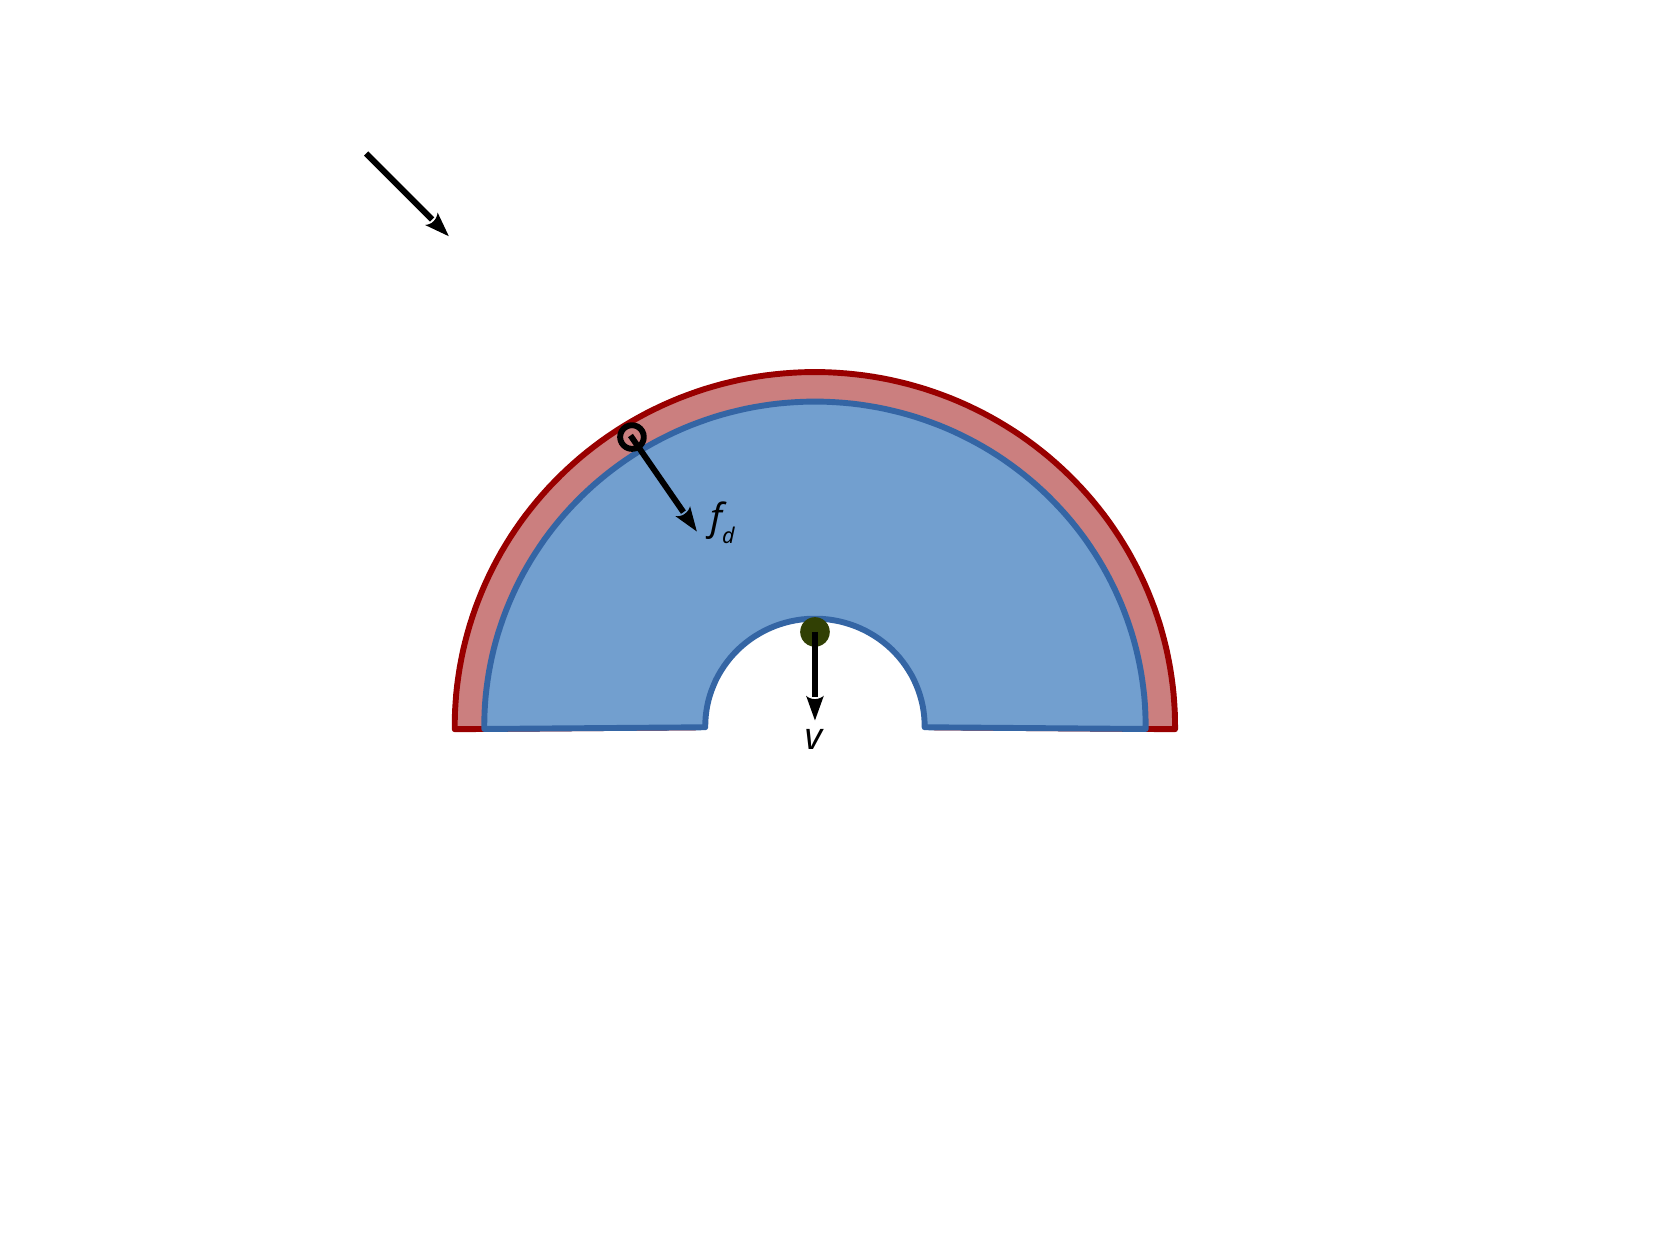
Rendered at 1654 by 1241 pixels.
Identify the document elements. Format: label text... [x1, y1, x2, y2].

text_box [624, 429, 640, 445]
text_box v [789, 702, 840, 767]
text_box [803, 620, 827, 644]
text_box fd [695, 483, 751, 556]
text_box [454, 372, 1176, 730]
